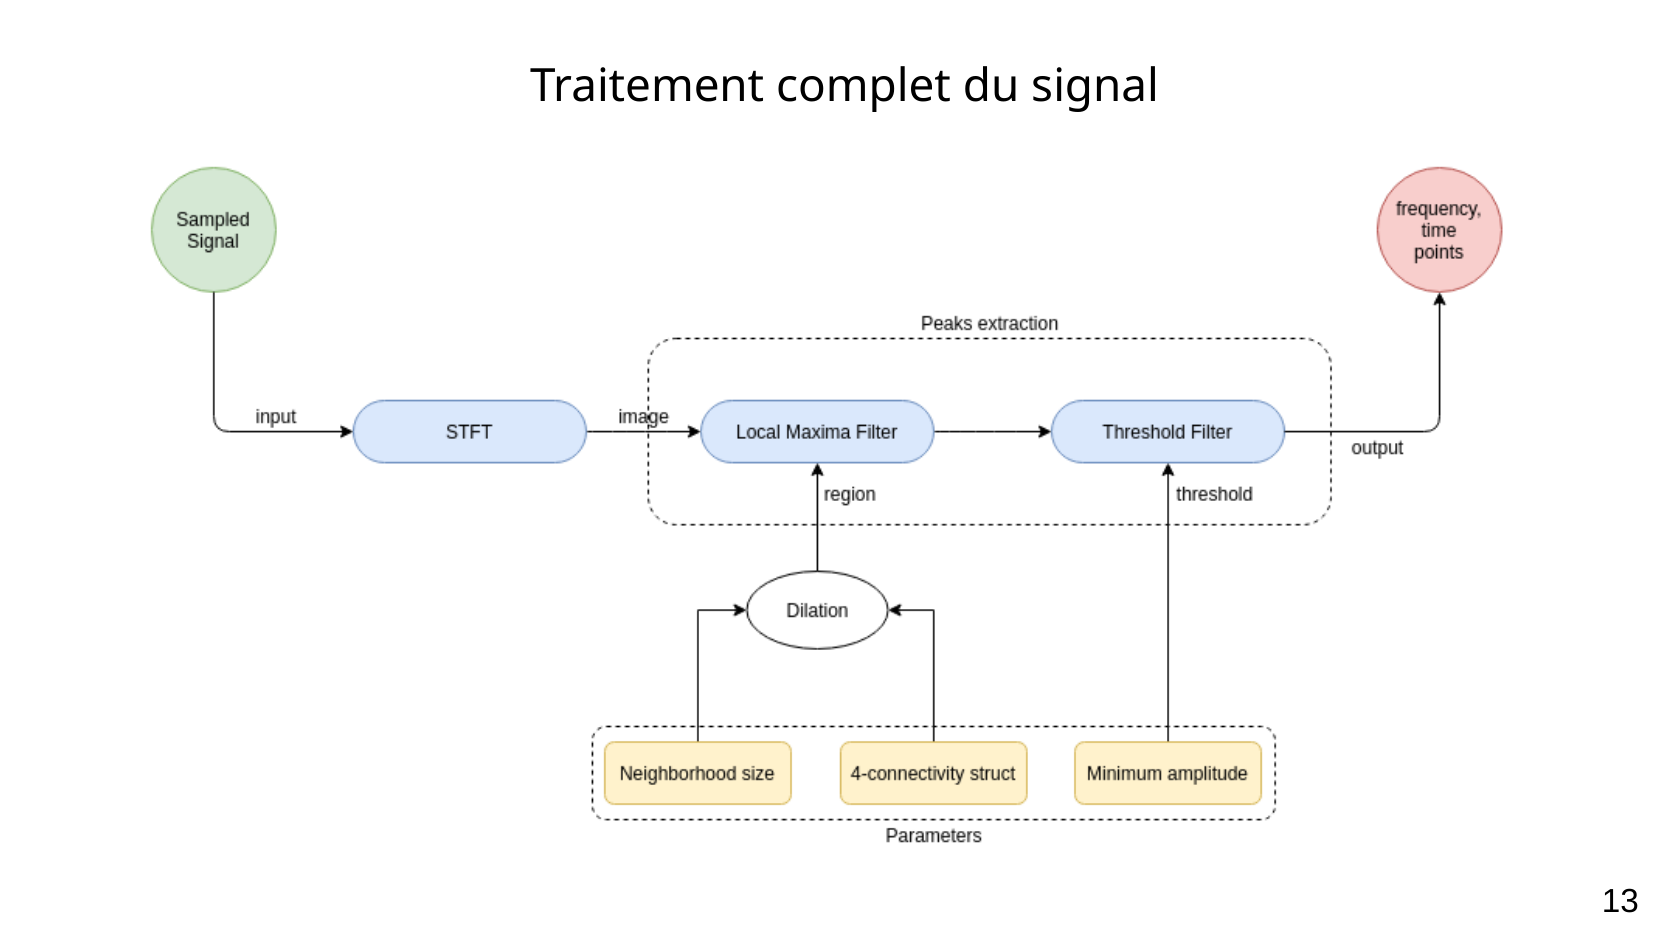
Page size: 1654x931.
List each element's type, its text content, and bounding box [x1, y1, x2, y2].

text_box <number> [1024, 874, 1654, 931]
text_box Traitement complet du signal [242, 45, 1411, 136]
picture [128, 144, 1526, 875]
